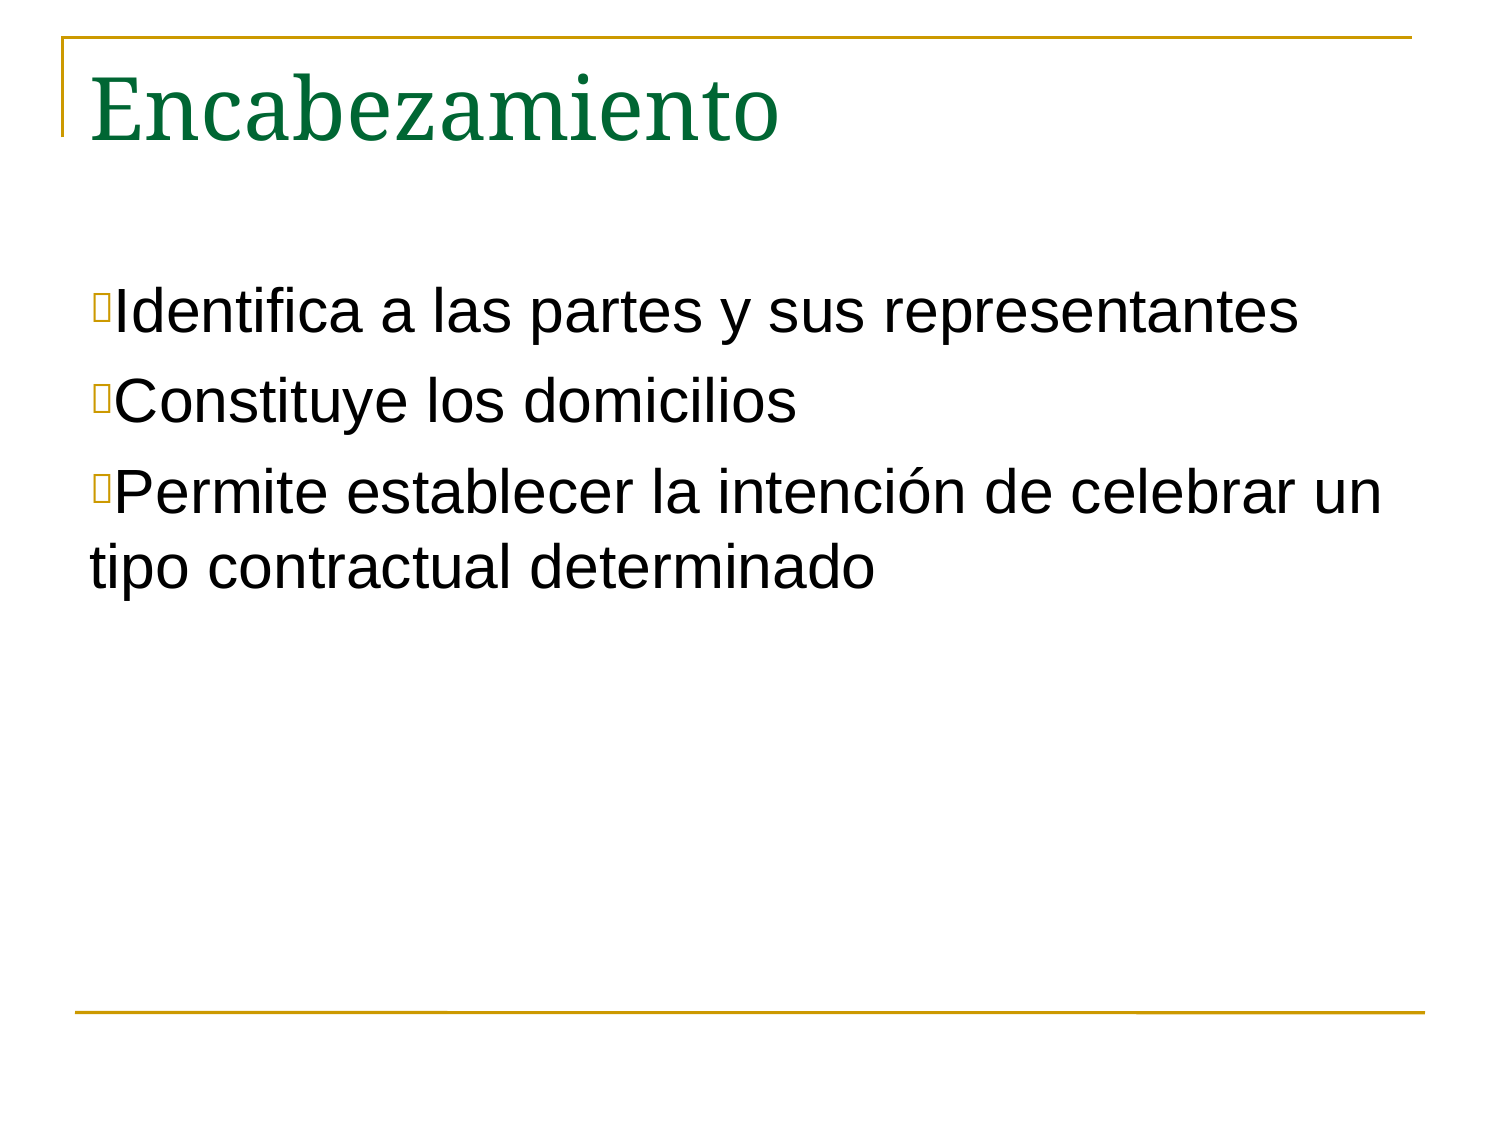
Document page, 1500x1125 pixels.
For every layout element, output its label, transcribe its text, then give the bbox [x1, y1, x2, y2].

title Encabezamiento [75, 45, 1425, 233]
list Identifica a las partes y sus representantes Constituye los domicilios Permite establecer la intención de celebrar un tipo contractual determinado [75, 262, 1425, 1006]
